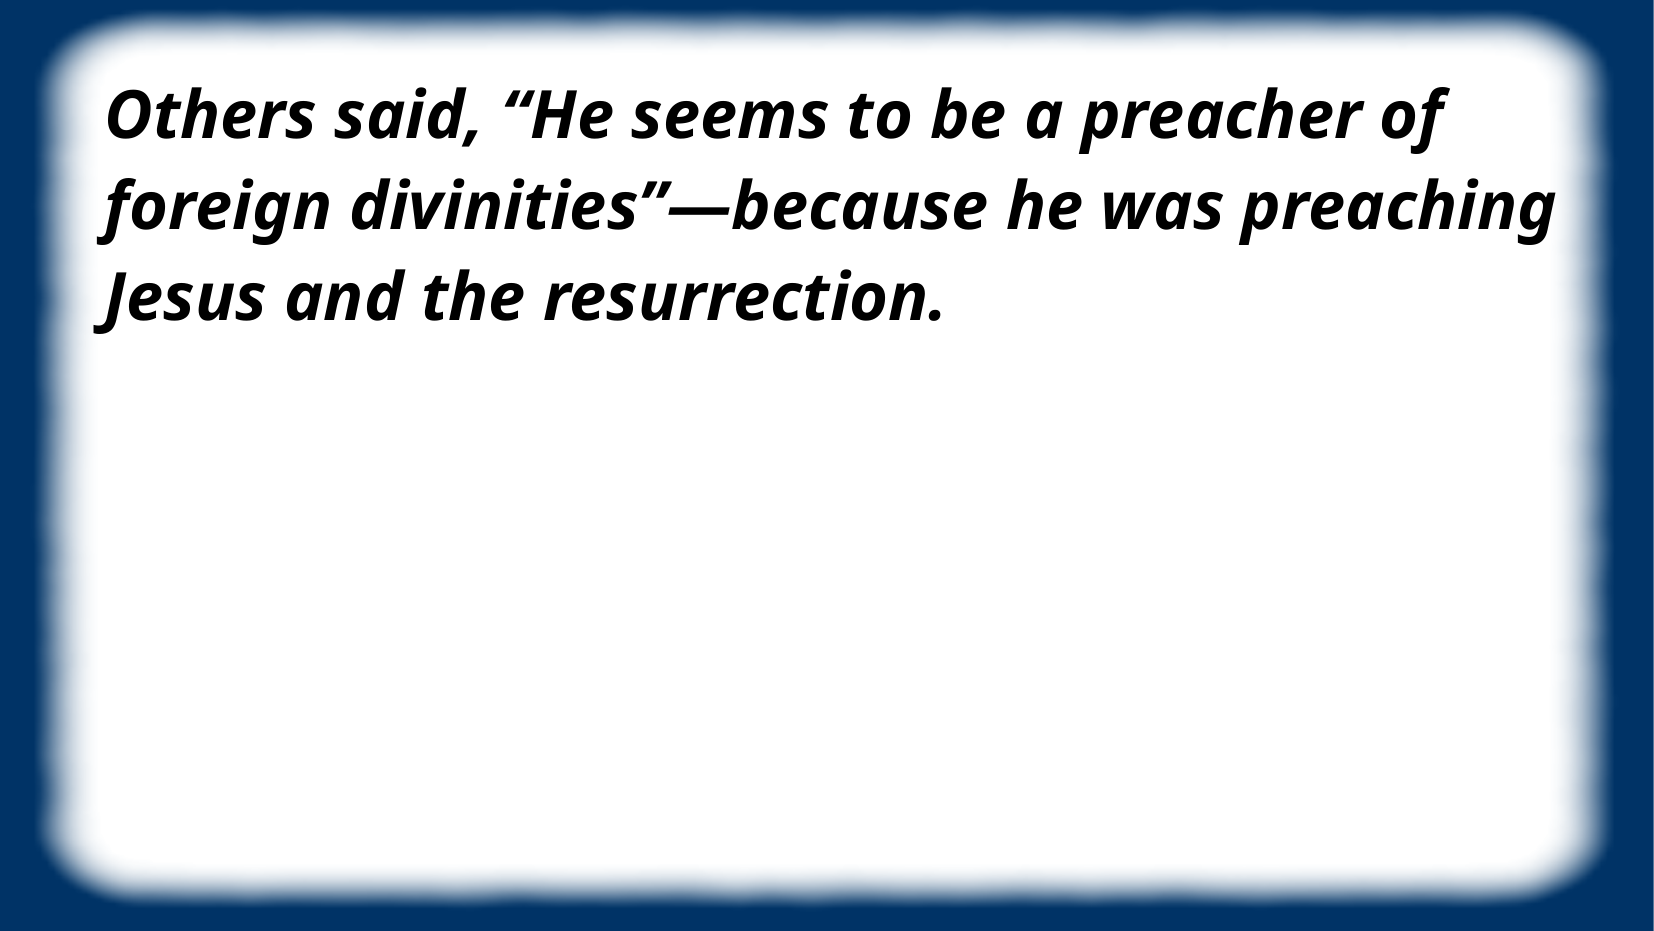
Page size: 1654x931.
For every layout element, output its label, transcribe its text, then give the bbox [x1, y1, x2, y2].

picture [0, 0, 1654, 931]
text_box Others said, “He seems to be a preacher of foreign divinities”—because he was preaching Jesus and the resurrection. [90, 60, 1576, 631]
